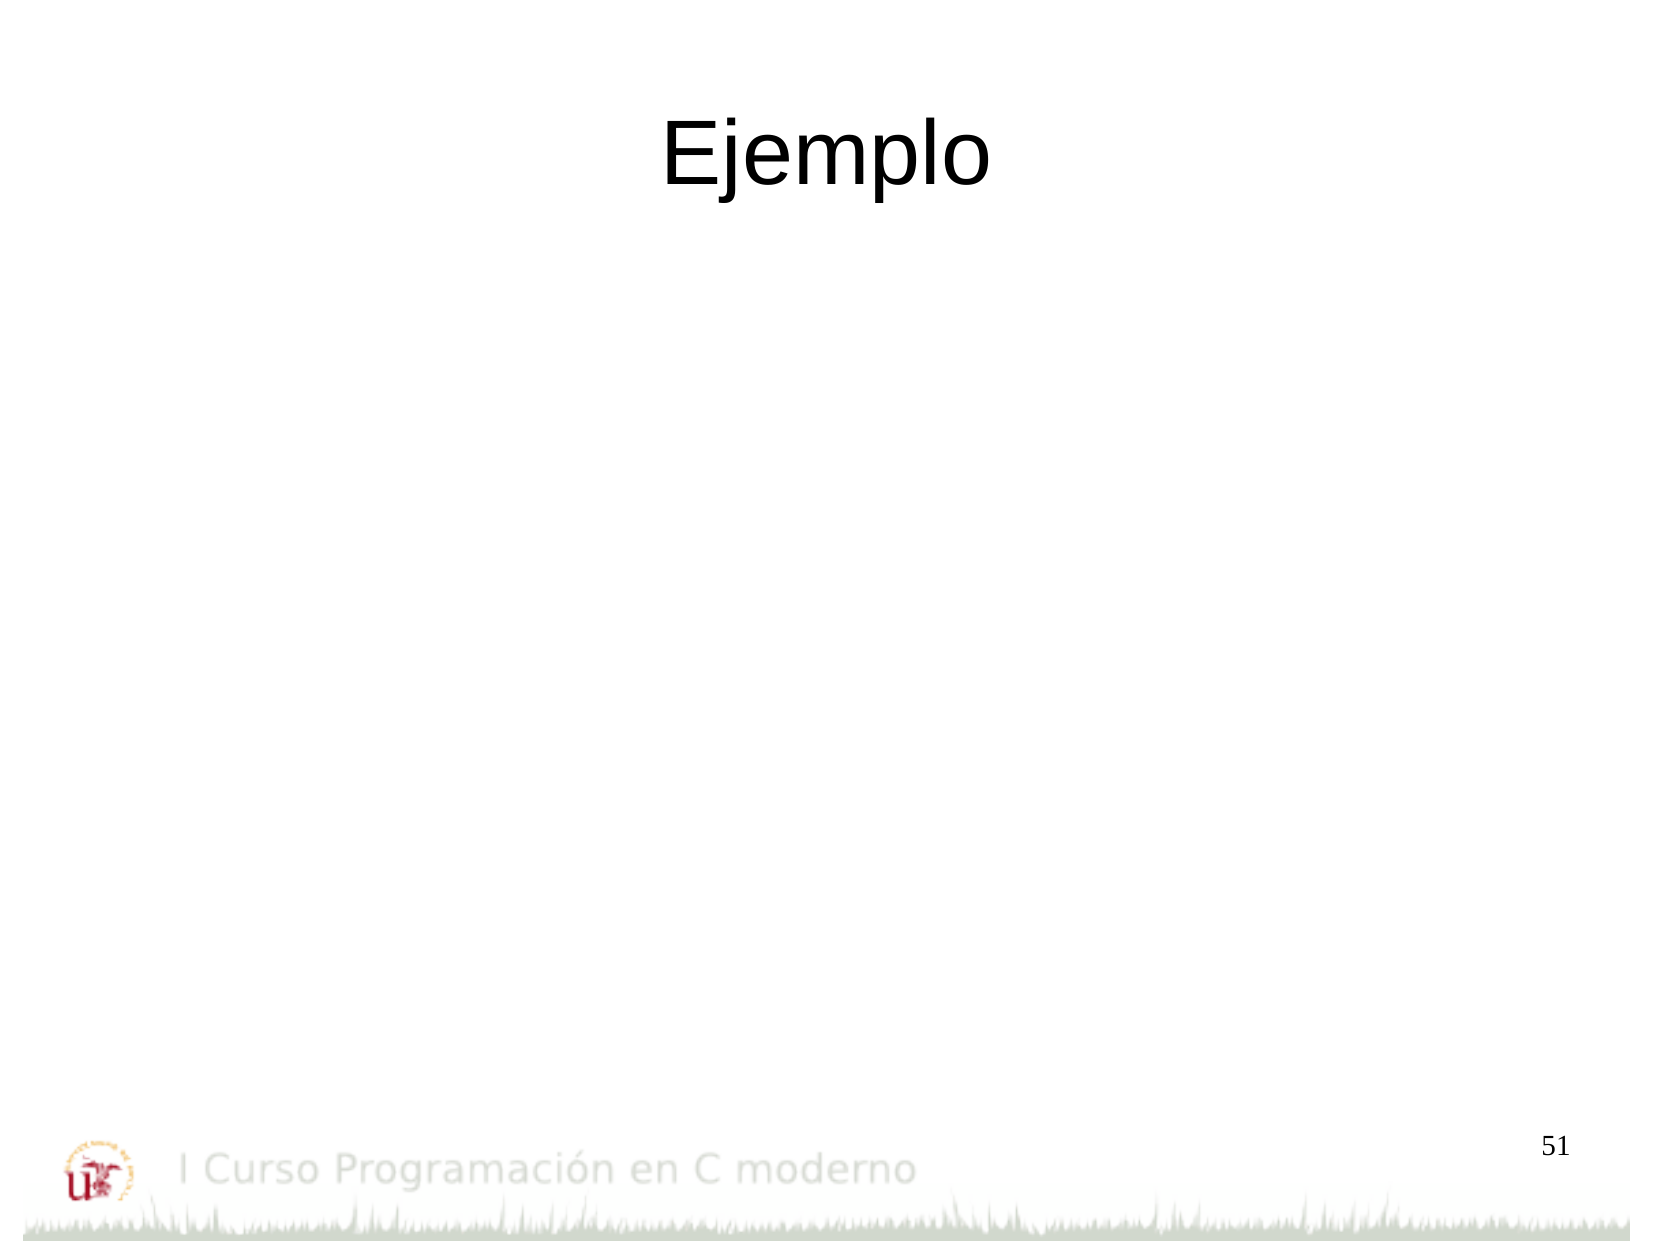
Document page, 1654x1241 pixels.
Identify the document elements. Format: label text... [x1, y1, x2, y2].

picture [23, 1136, 1630, 1241]
title Ejemplo [82, 49, 1571, 257]
